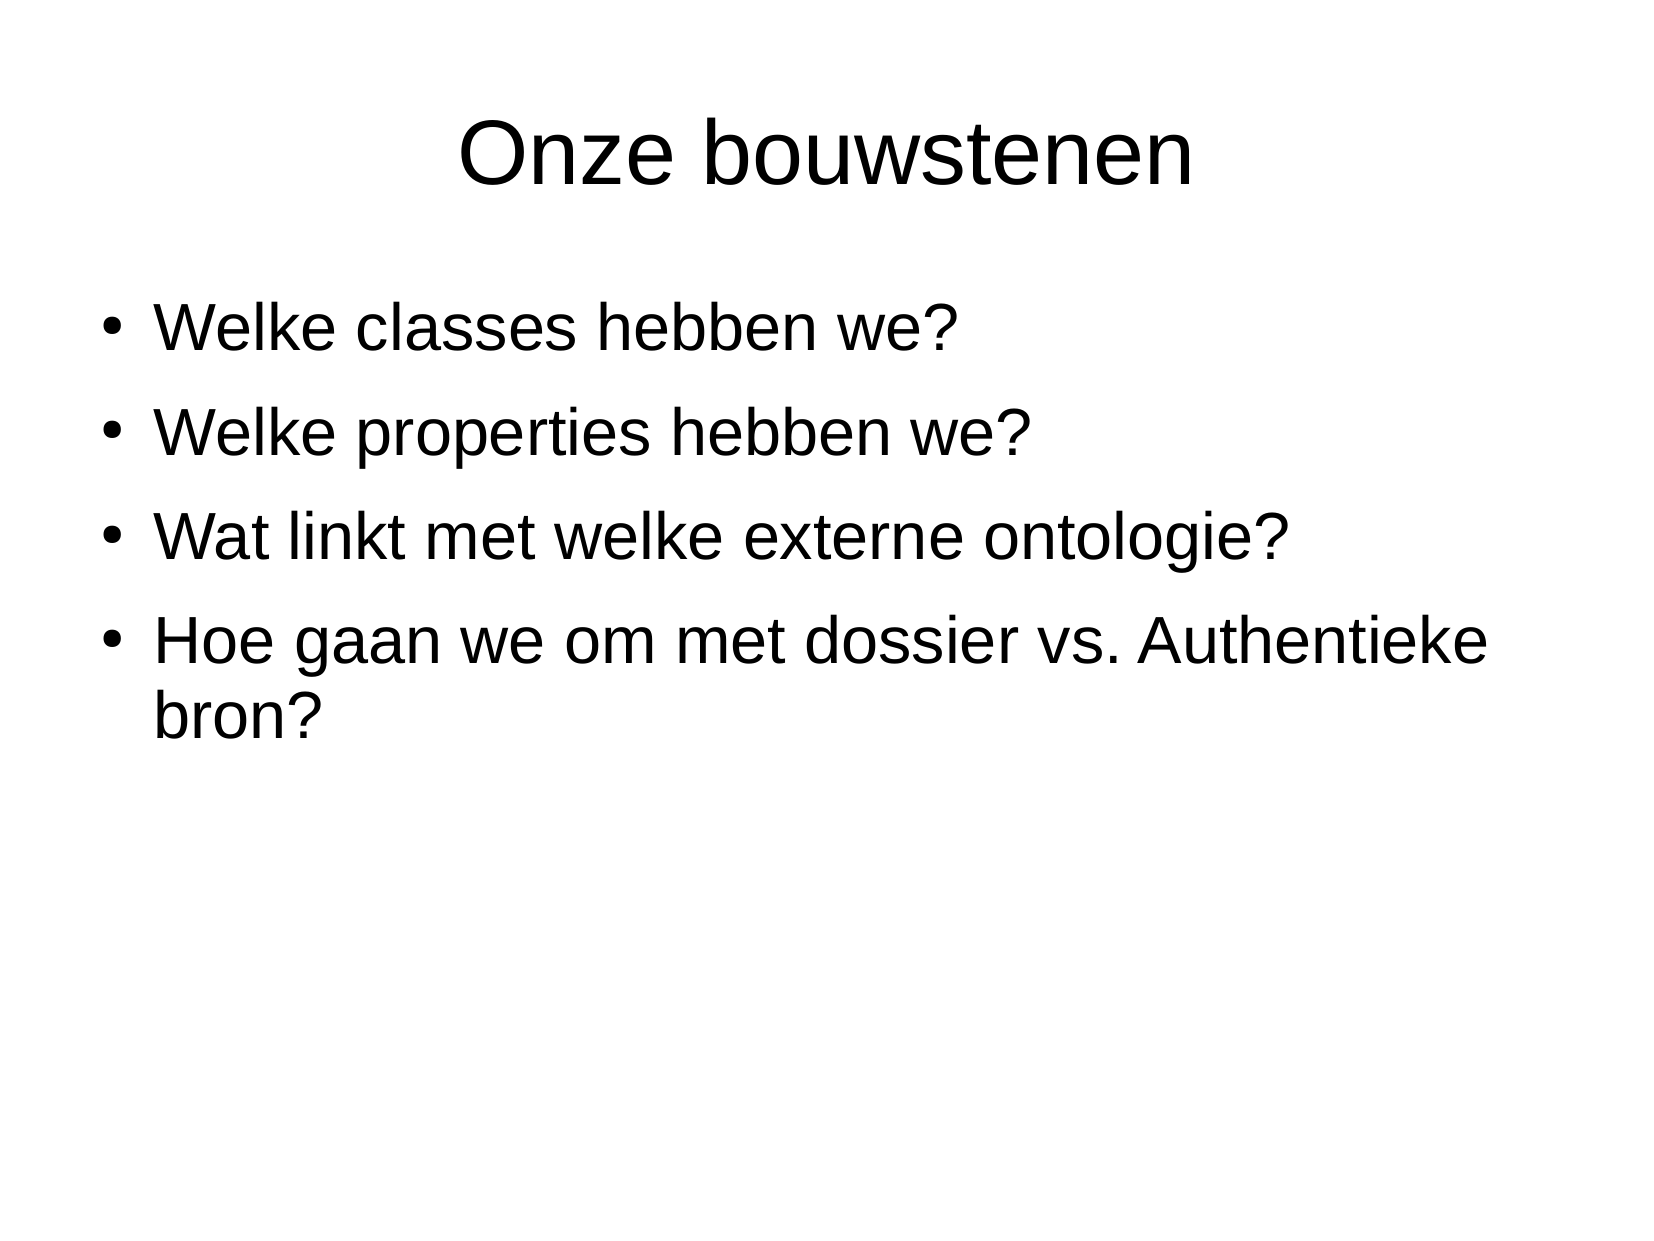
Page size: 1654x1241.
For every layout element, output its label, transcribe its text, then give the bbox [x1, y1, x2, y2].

title Onze bouwstenen [82, 49, 1571, 257]
list Welke classes hebben we? Welke properties hebben we? Wat linkt met welke externe ontologie? Hoe gaan we om met dossier vs. Authentieke bron? [82, 290, 1571, 1010]
